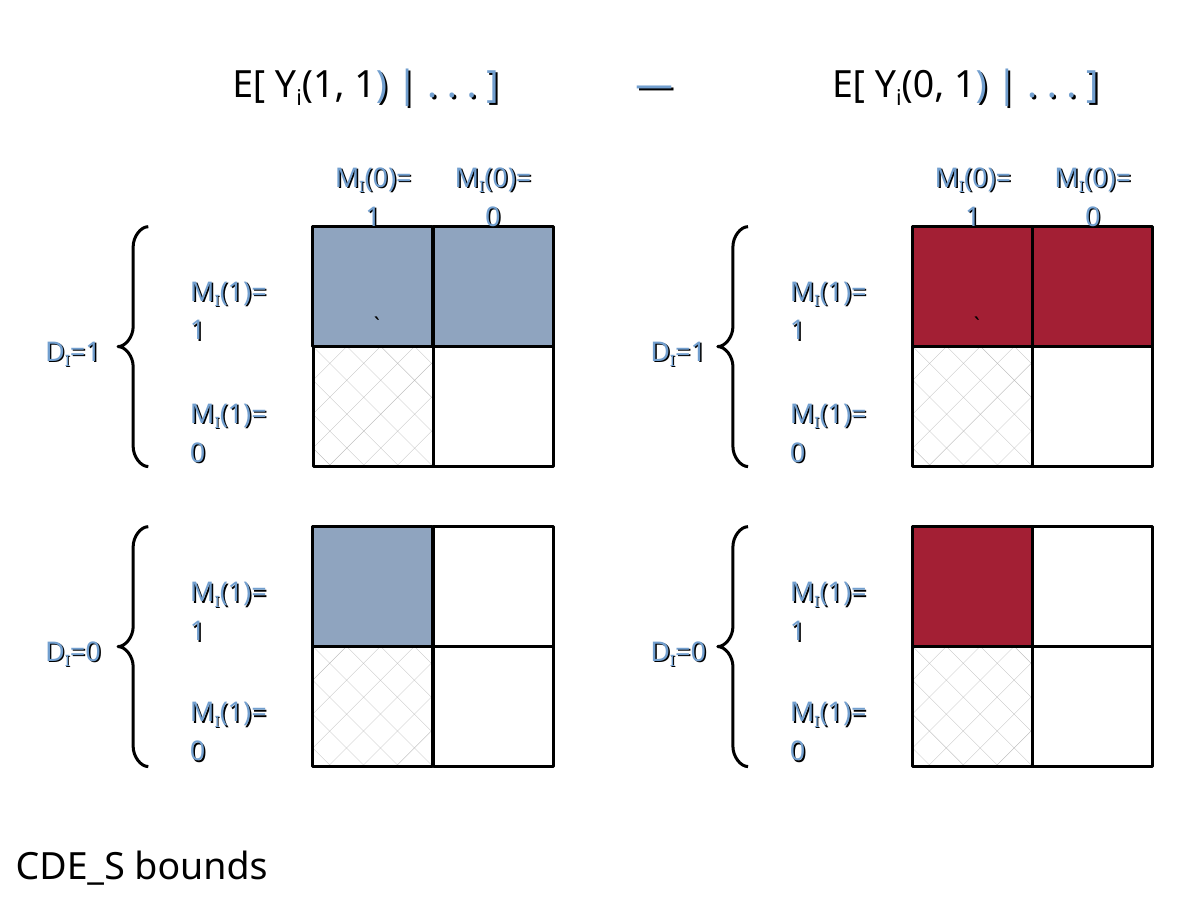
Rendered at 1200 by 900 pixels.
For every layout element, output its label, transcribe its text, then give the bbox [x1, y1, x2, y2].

text_box [312, 526, 554, 767]
text_box Di=0 [725, 625, 739, 738]
text_box Mi(1)=1 [175, 265, 296, 387]
text_box Di=1 [725, 325, 739, 438]
text_box Mi(1)=0 [775, 685, 895, 848]
text_box [912, 313, 1153, 467]
text_box Mi(0)=1 [313, 168, 433, 313]
text_box Mi(1)=0 [775, 387, 895, 549]
text_box Mi(0)=0 [433, 151, 553, 313]
text_box Mi(1)=0 [175, 387, 296, 549]
text_box Di=1 [125, 338, 133, 355]
text_box Mi(0)=1 [912, 168, 1032, 313]
text_box Mi(0)=0 [1032, 151, 1153, 313]
text_box Mi(1)=1 [775, 265, 895, 387]
text_box [312, 226, 554, 467]
text_box — [615, 50, 693, 113]
text_box Di=0 [125, 638, 133, 655]
text_box Mi(1)=1 [775, 565, 895, 685]
text_box Di=1 [618, 325, 731, 438]
text_box Mi(1)=1 [175, 565, 296, 685]
text_box Di=1 [13, 325, 131, 438]
text_box [912, 526, 1153, 767]
text_box Di=0 [13, 625, 131, 738]
text_box Di=0 [618, 625, 731, 738]
text_box Mi(1)=0 [175, 685, 296, 832]
text_box E[ Yi(1, 1) | . . . ] [193, 50, 539, 168]
text_box E[ Yi(0, 1) | . . . ] [792, 50, 1138, 168]
text_box CDE_S bounds [0, 832, 586, 891]
